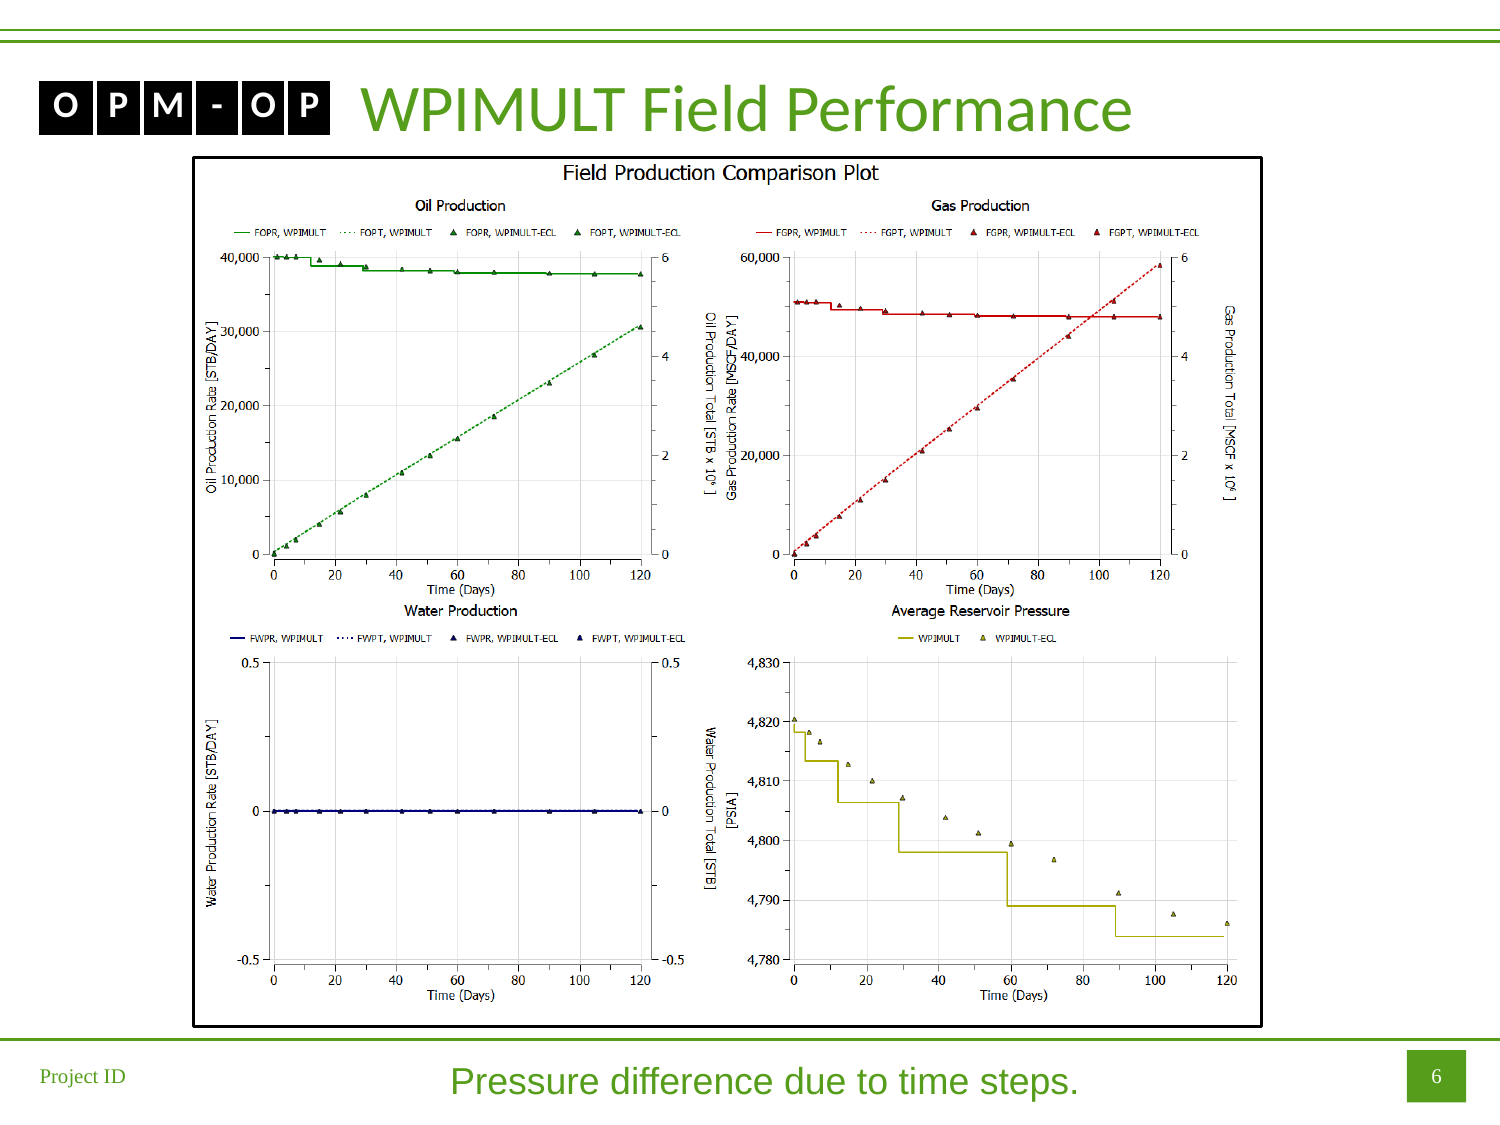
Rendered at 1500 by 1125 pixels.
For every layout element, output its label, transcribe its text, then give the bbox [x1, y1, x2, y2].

text_box Pressure difference due to time steps. [135, 1053, 1396, 1111]
picture [195, 158, 1261, 1025]
title WPIMULT Field Performance [360, 77, 1425, 153]
